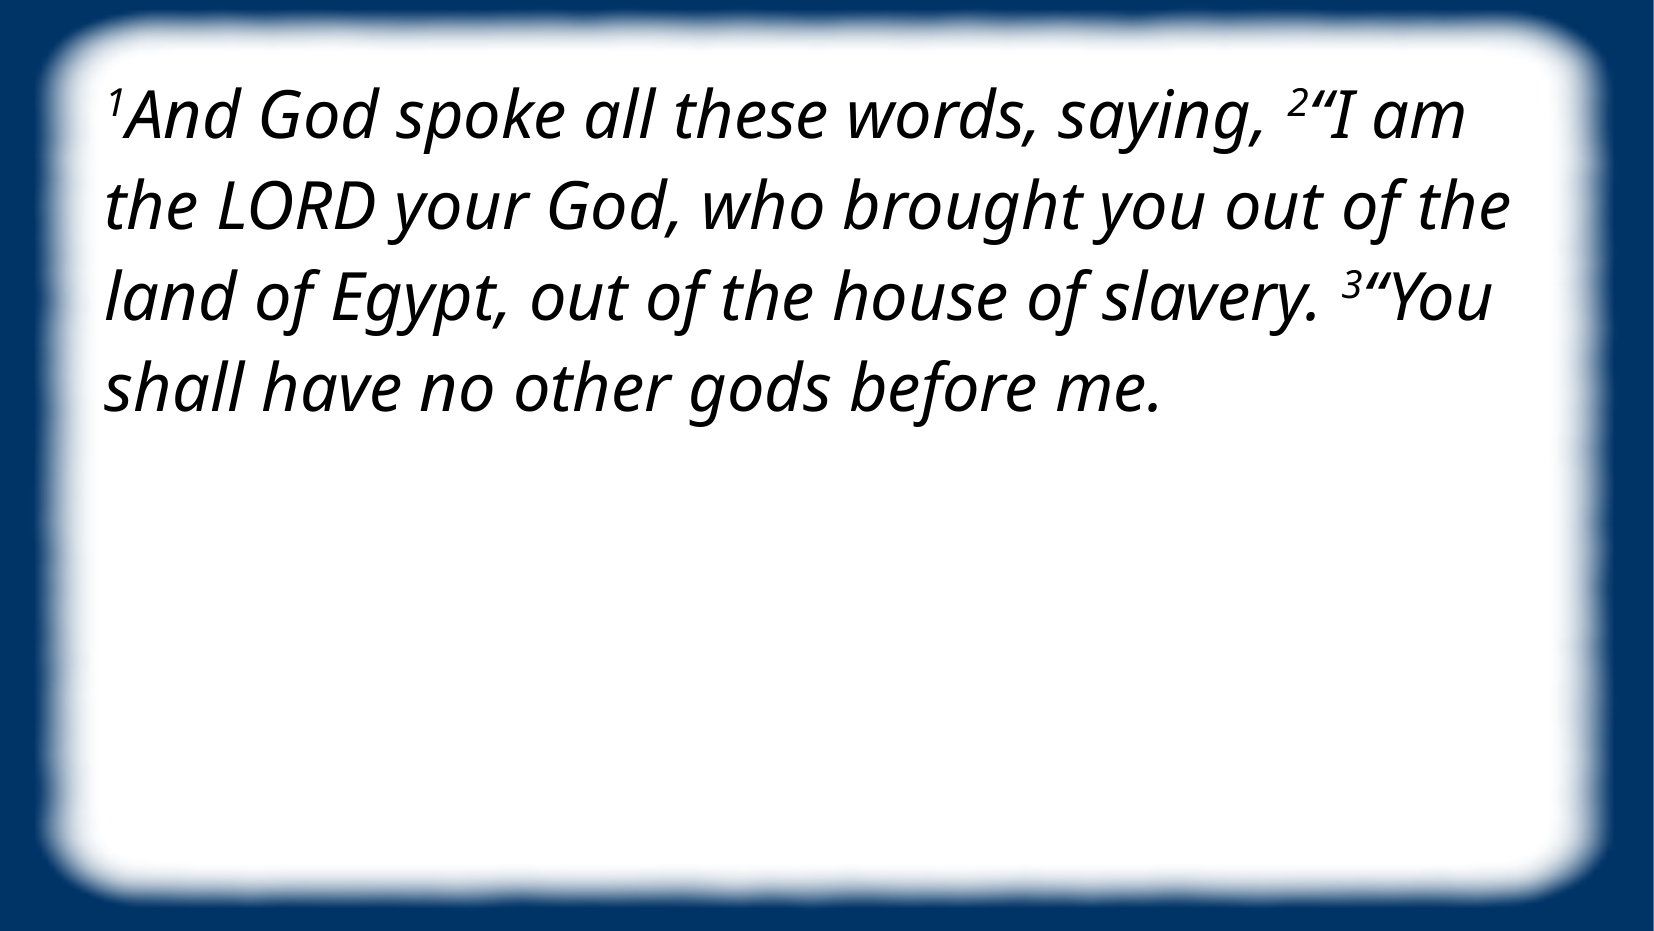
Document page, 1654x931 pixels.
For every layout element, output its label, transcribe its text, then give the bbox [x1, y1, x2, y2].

text_box 1And God spoke all these words, saying, 2“I am the LORD your God, who brought you out of the land of Egypt, out of the house of slavery. 3“You shall have no other gods before me. [90, 60, 1561, 430]
picture [0, 0, 1654, 931]
